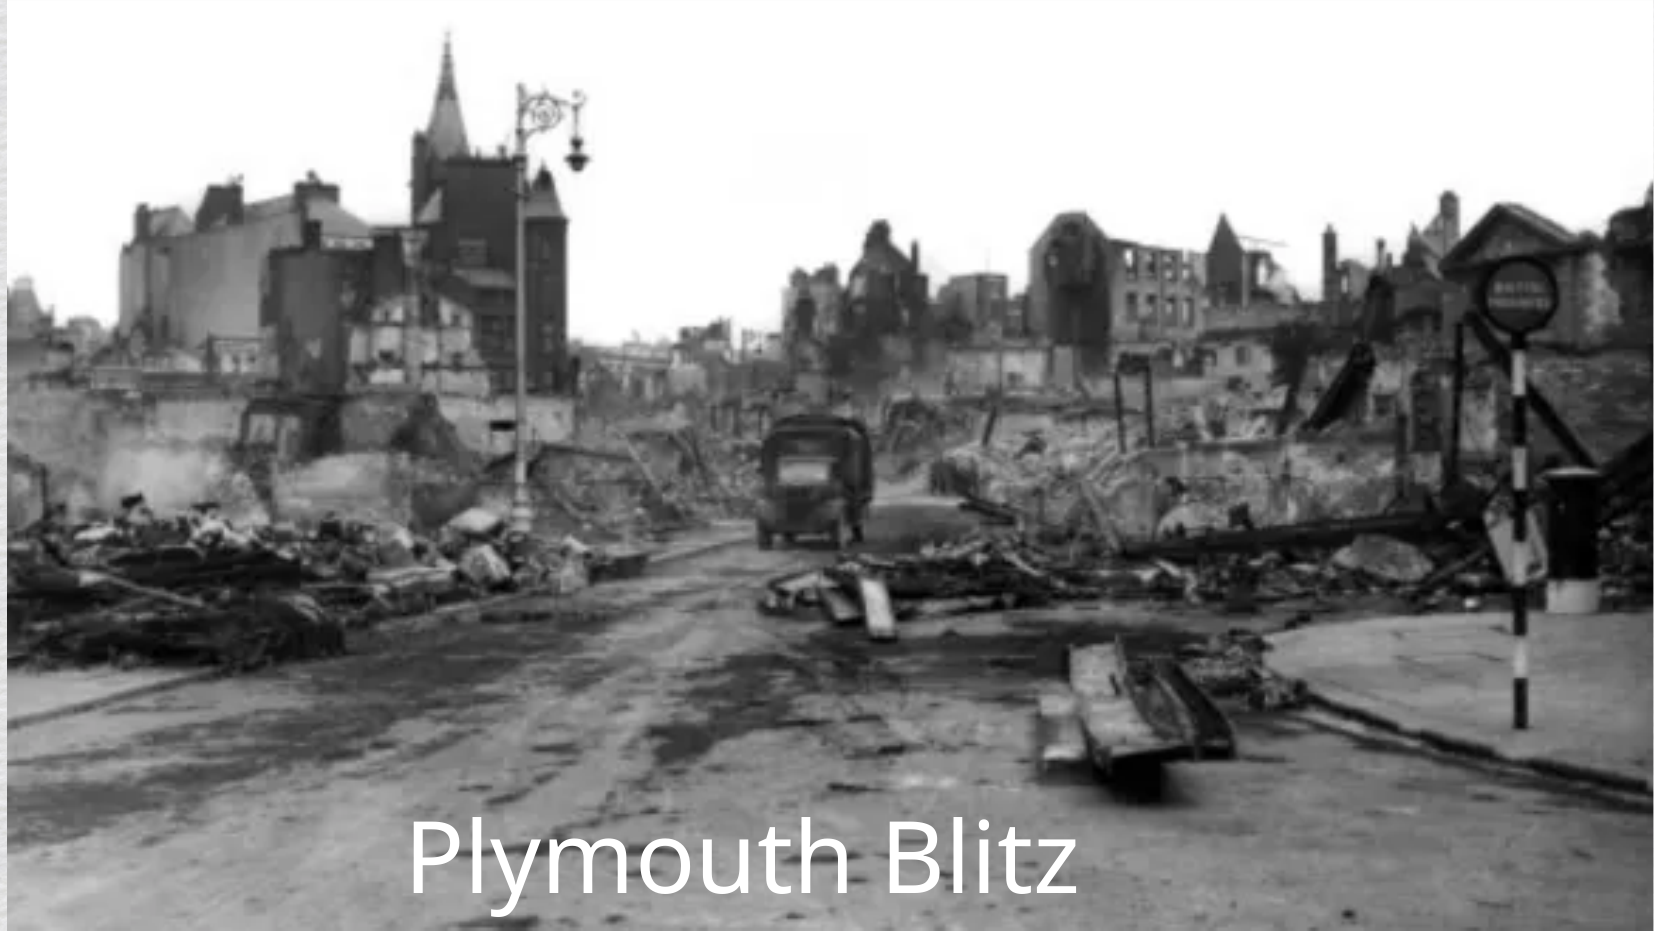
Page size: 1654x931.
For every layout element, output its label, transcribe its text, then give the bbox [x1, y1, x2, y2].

picture [0, 0, 1654, 931]
text_box Plymouth Blitz 1941 [389, 779, 1229, 931]
